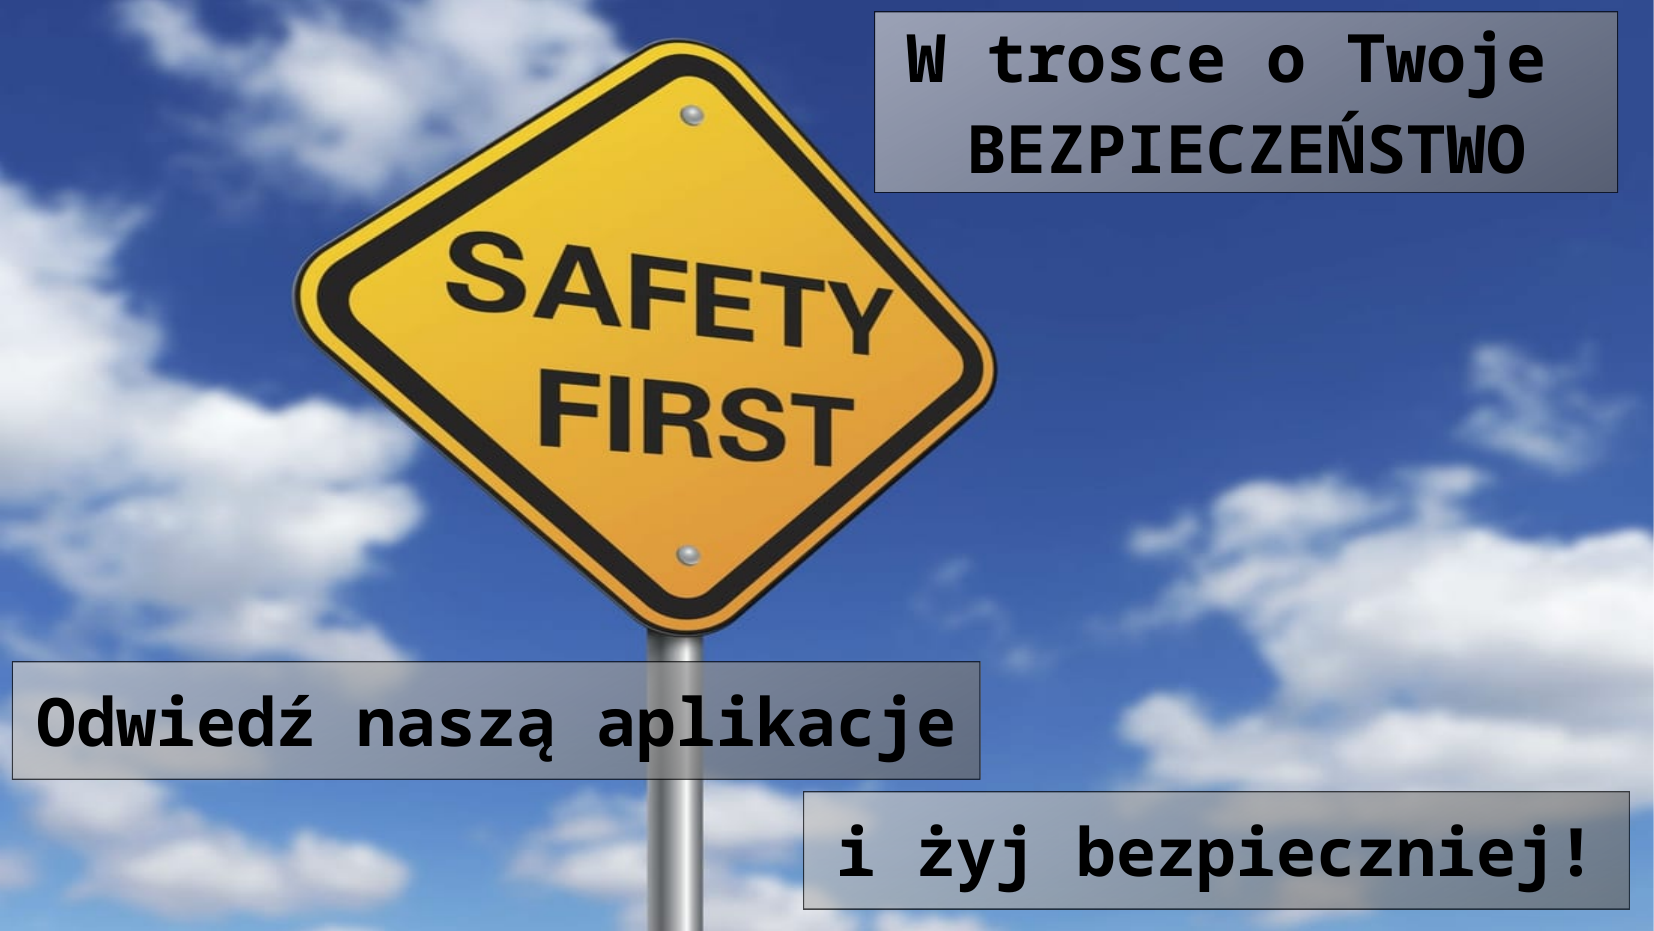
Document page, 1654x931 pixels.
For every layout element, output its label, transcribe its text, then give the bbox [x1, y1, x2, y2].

text_box Odwiedź naszą aplikacje [11, 661, 981, 780]
text_box i żyj bezpieczniej! [803, 791, 1630, 910]
picture [0, 0, 1654, 931]
text_box W trosce o Twoje BEZPIECZEŃSTWO [874, 35, 1619, 169]
